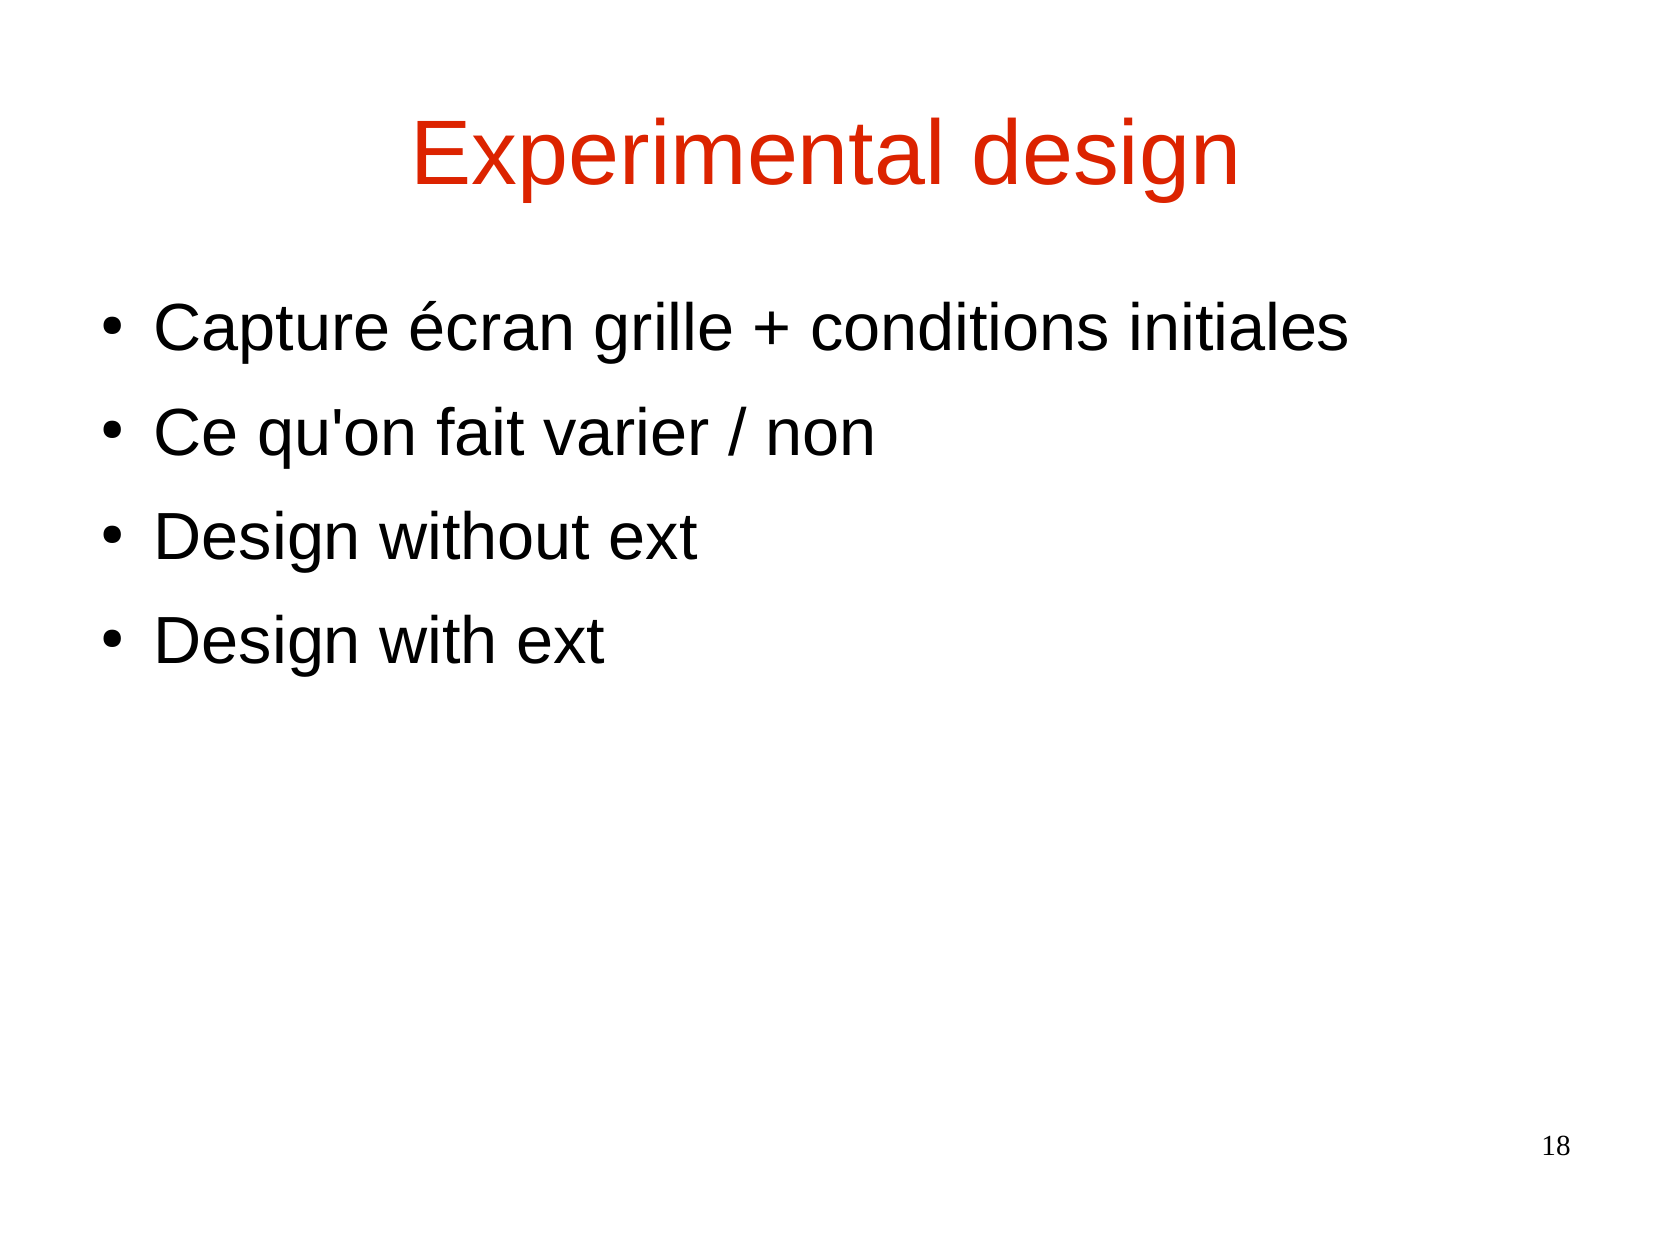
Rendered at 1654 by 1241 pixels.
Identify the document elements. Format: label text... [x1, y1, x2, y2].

title Experimental design [82, 49, 1571, 257]
list Capture écran grille + conditions initiales Ce qu'on fait varier / non Design without ext Design with ext [82, 290, 1538, 1010]
